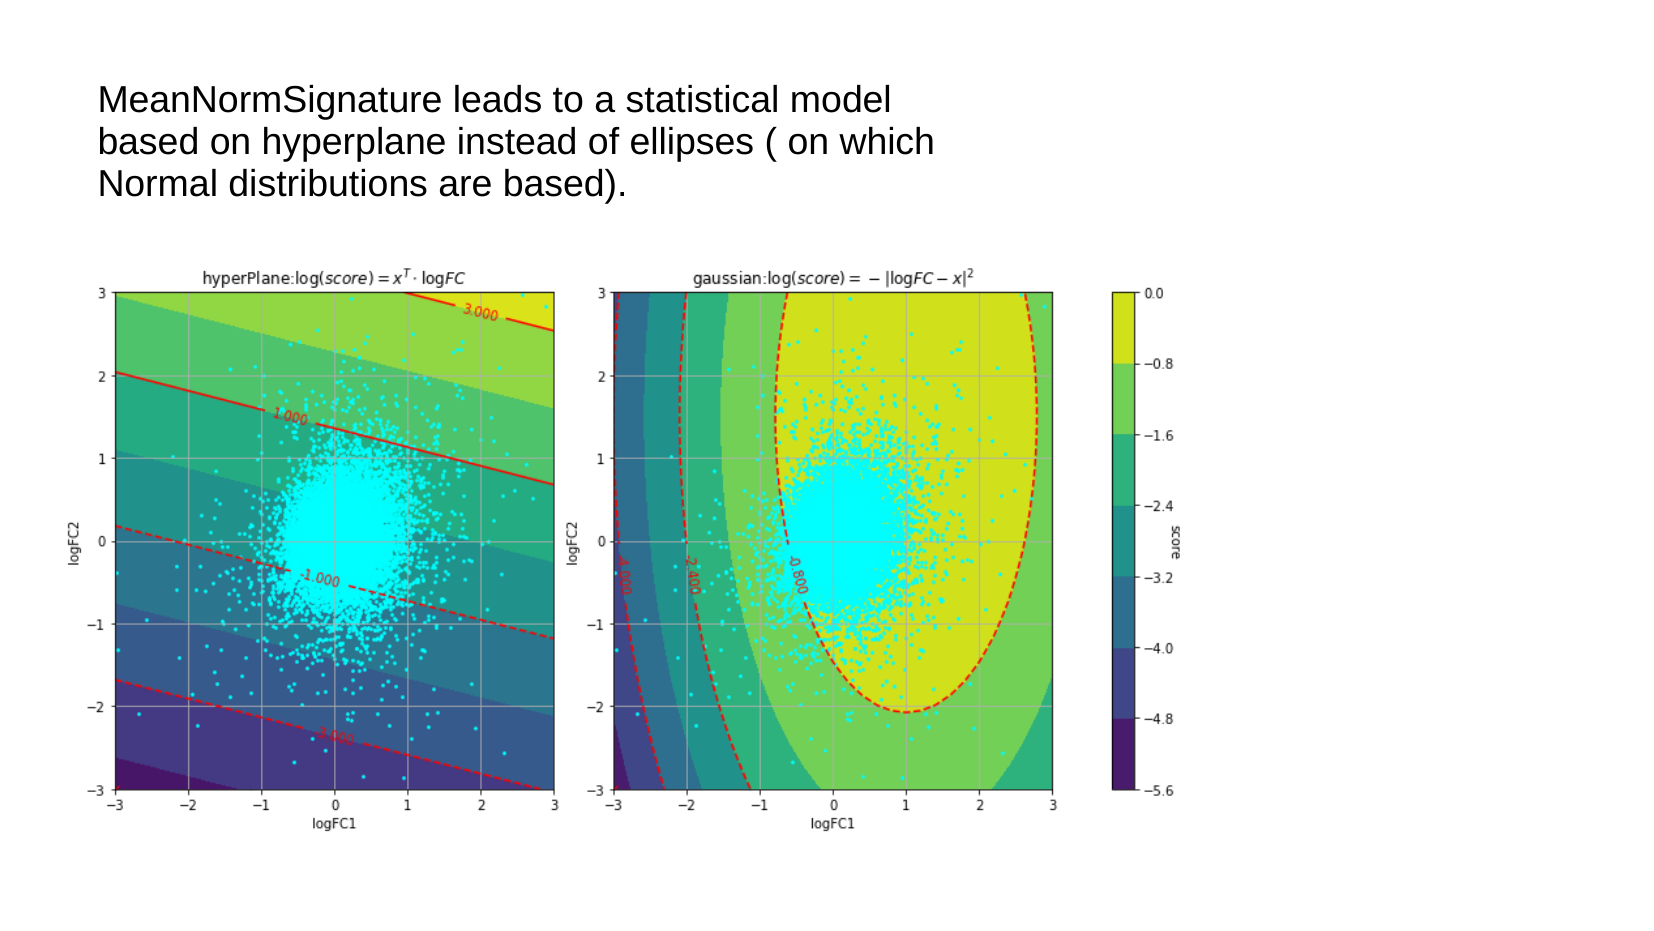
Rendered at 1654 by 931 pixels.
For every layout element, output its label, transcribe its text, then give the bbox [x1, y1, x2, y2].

picture [59, 258, 1189, 839]
text_box MeanNormSignature leads to a statistical model based on hyperplane instead of ellipses ( on which Normal distributions are based). [82, 70, 957, 212]
